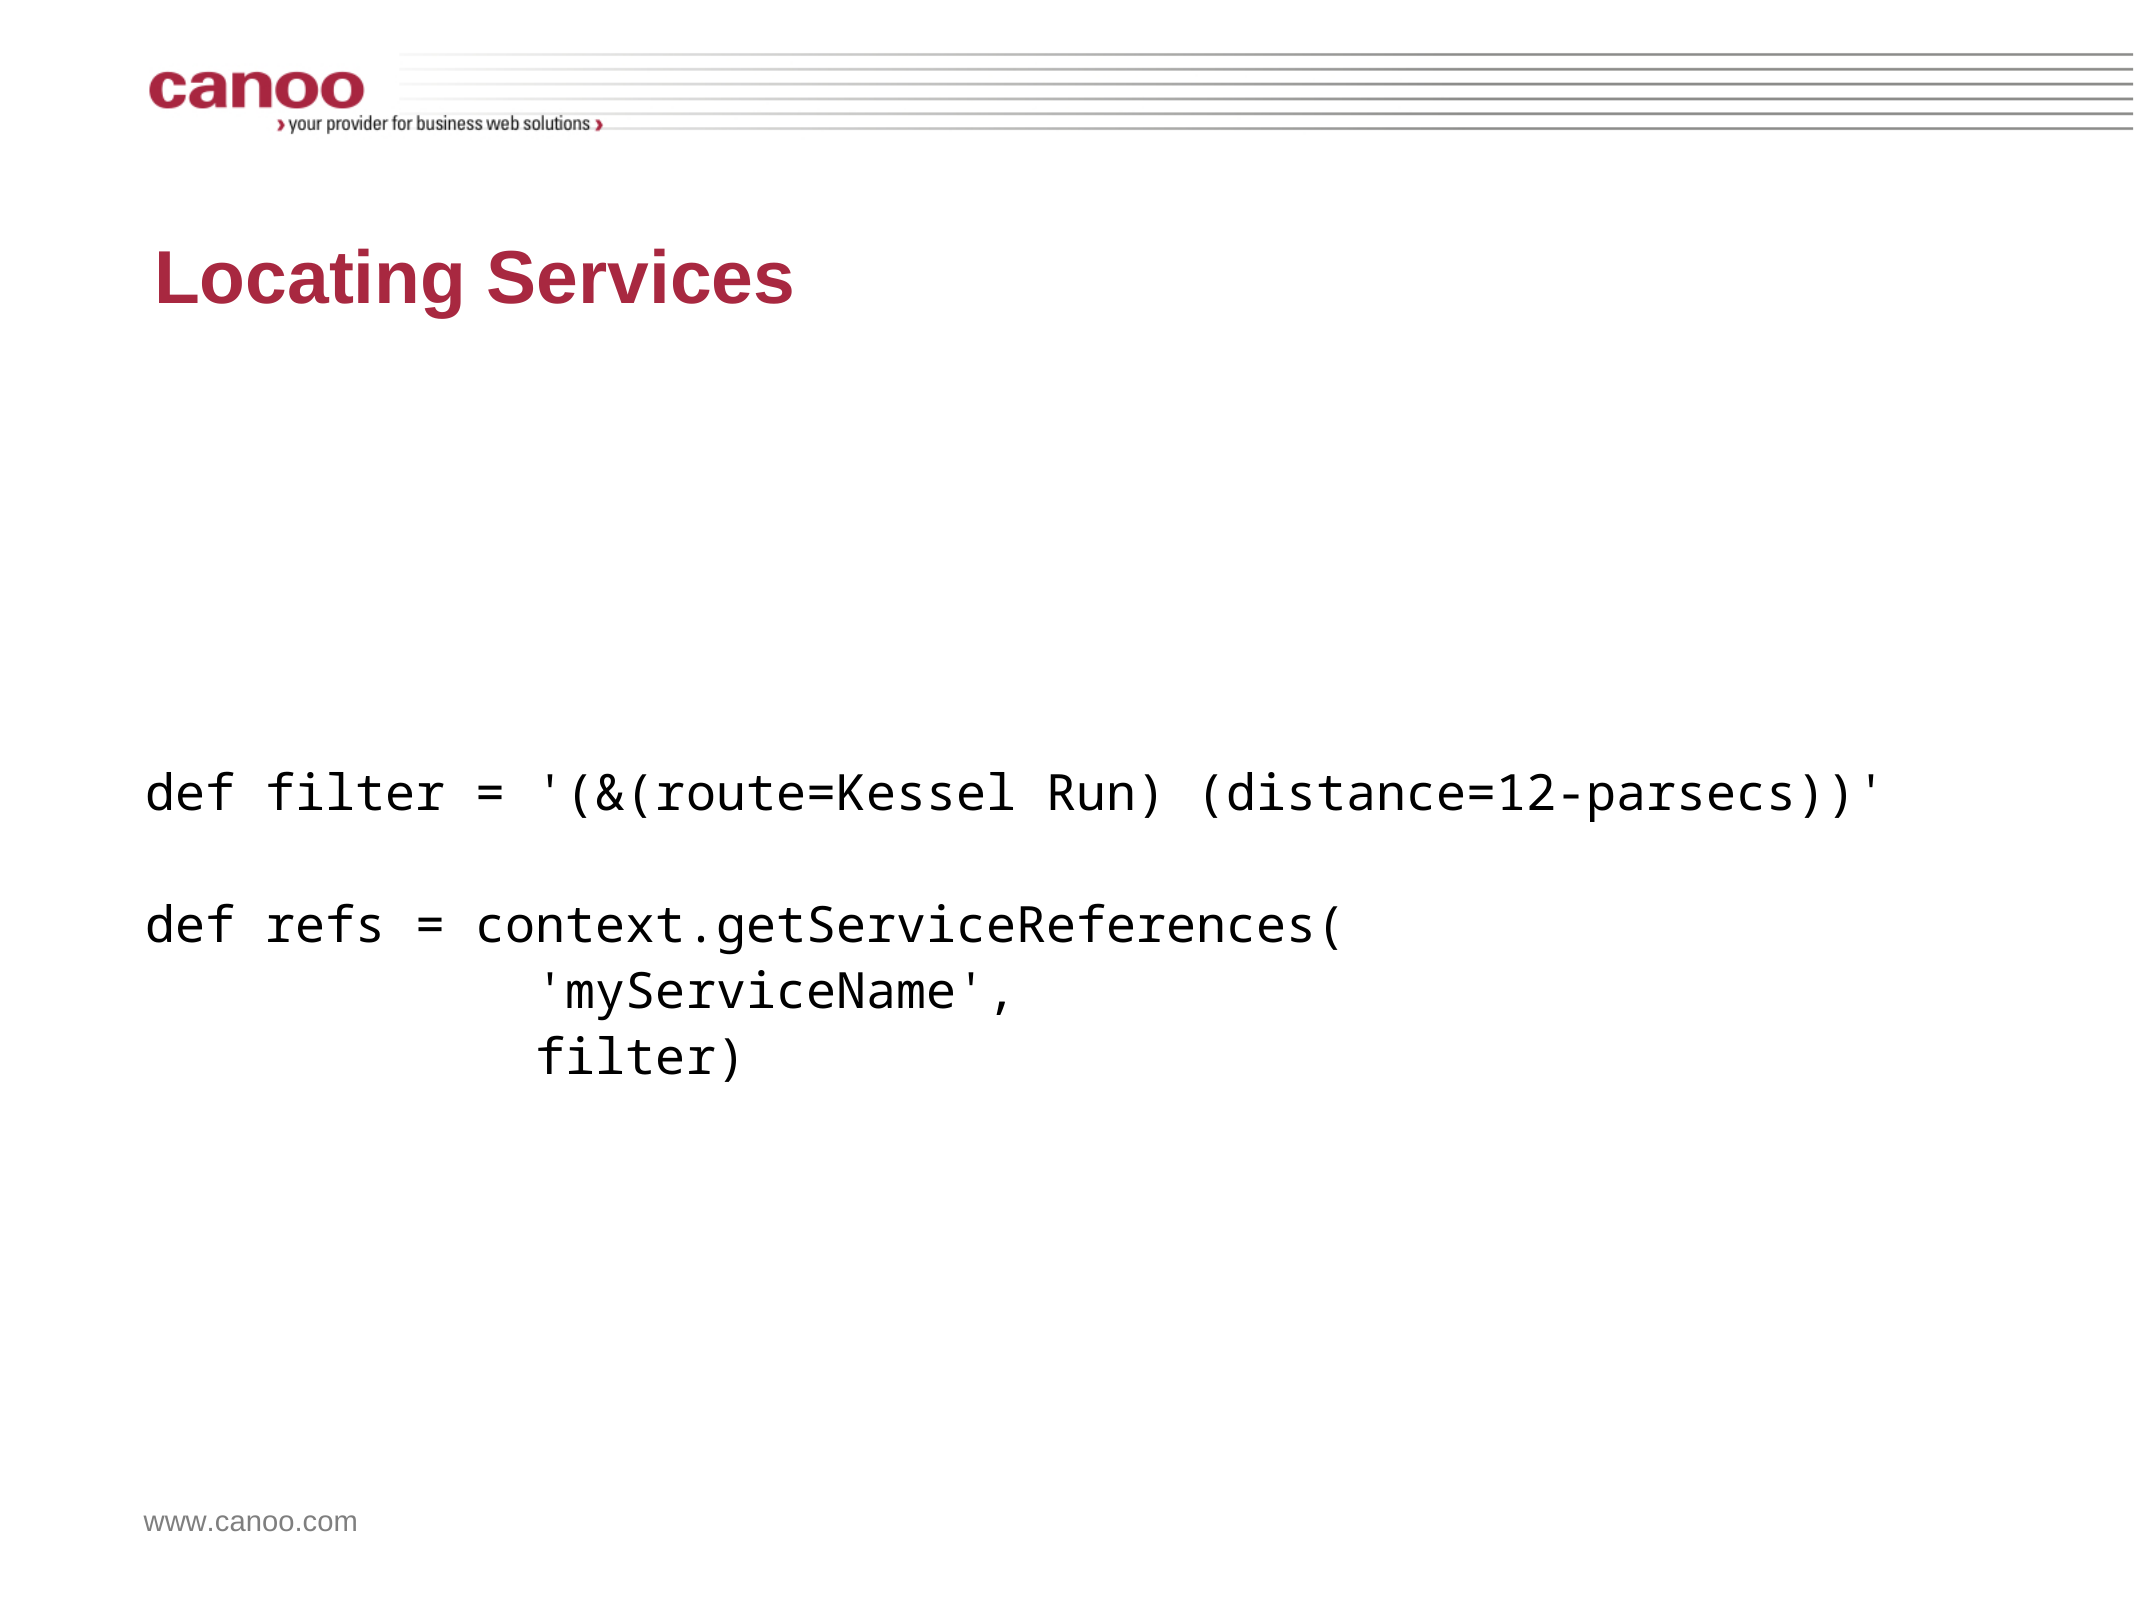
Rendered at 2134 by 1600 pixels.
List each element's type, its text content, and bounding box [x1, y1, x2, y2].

title Locating Services [145, 220, 1961, 328]
picture [0, 21, 2134, 188]
subtitle def filter = '(&(route=Kessel Run) (distance=12-parsecs))' def refs = context.getServiceReferences( 'myServiceName', filter) [145, 391, 1959, 1448]
